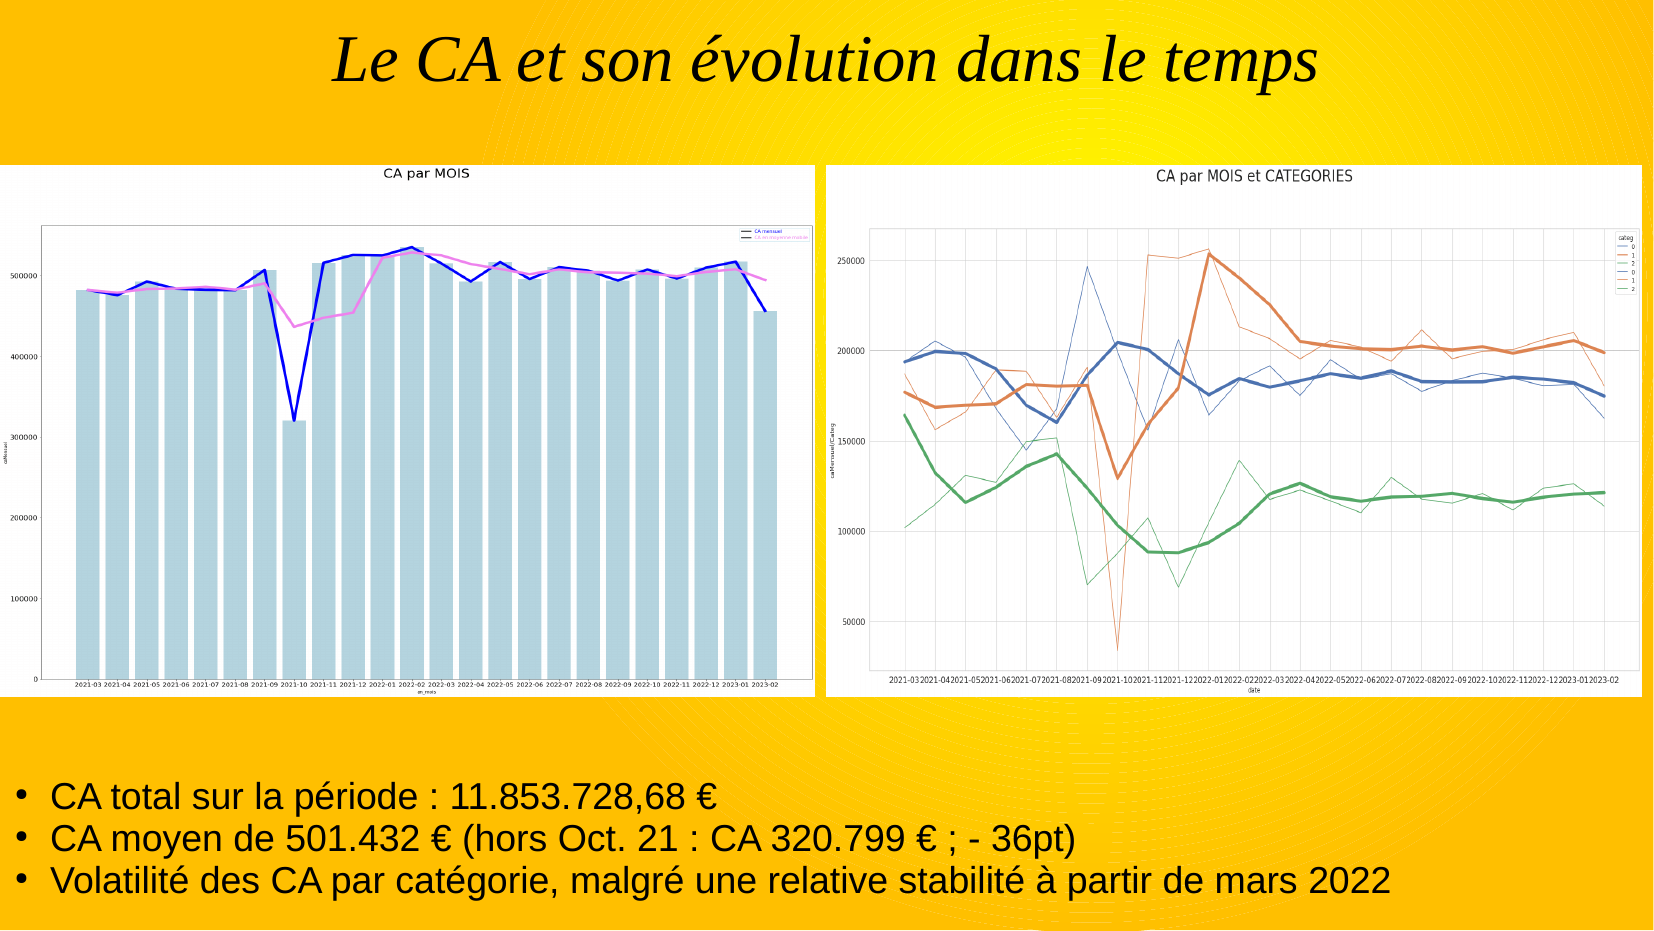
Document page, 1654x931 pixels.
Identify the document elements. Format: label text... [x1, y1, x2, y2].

title Le CA et son évolution dans le temps [0, 0, 1654, 119]
text_box CA total sur la période : 11.853.728,68 € CA moyen de 501.432 € (hors Oct. 21 : CA 320.799 € ; - 36pt) Volatilité des CA par catégorie, malgré une relative stabilité à partir de mars 2022 [0, 767, 1654, 909]
picture [0, 165, 815, 697]
picture [826, 165, 1642, 697]
